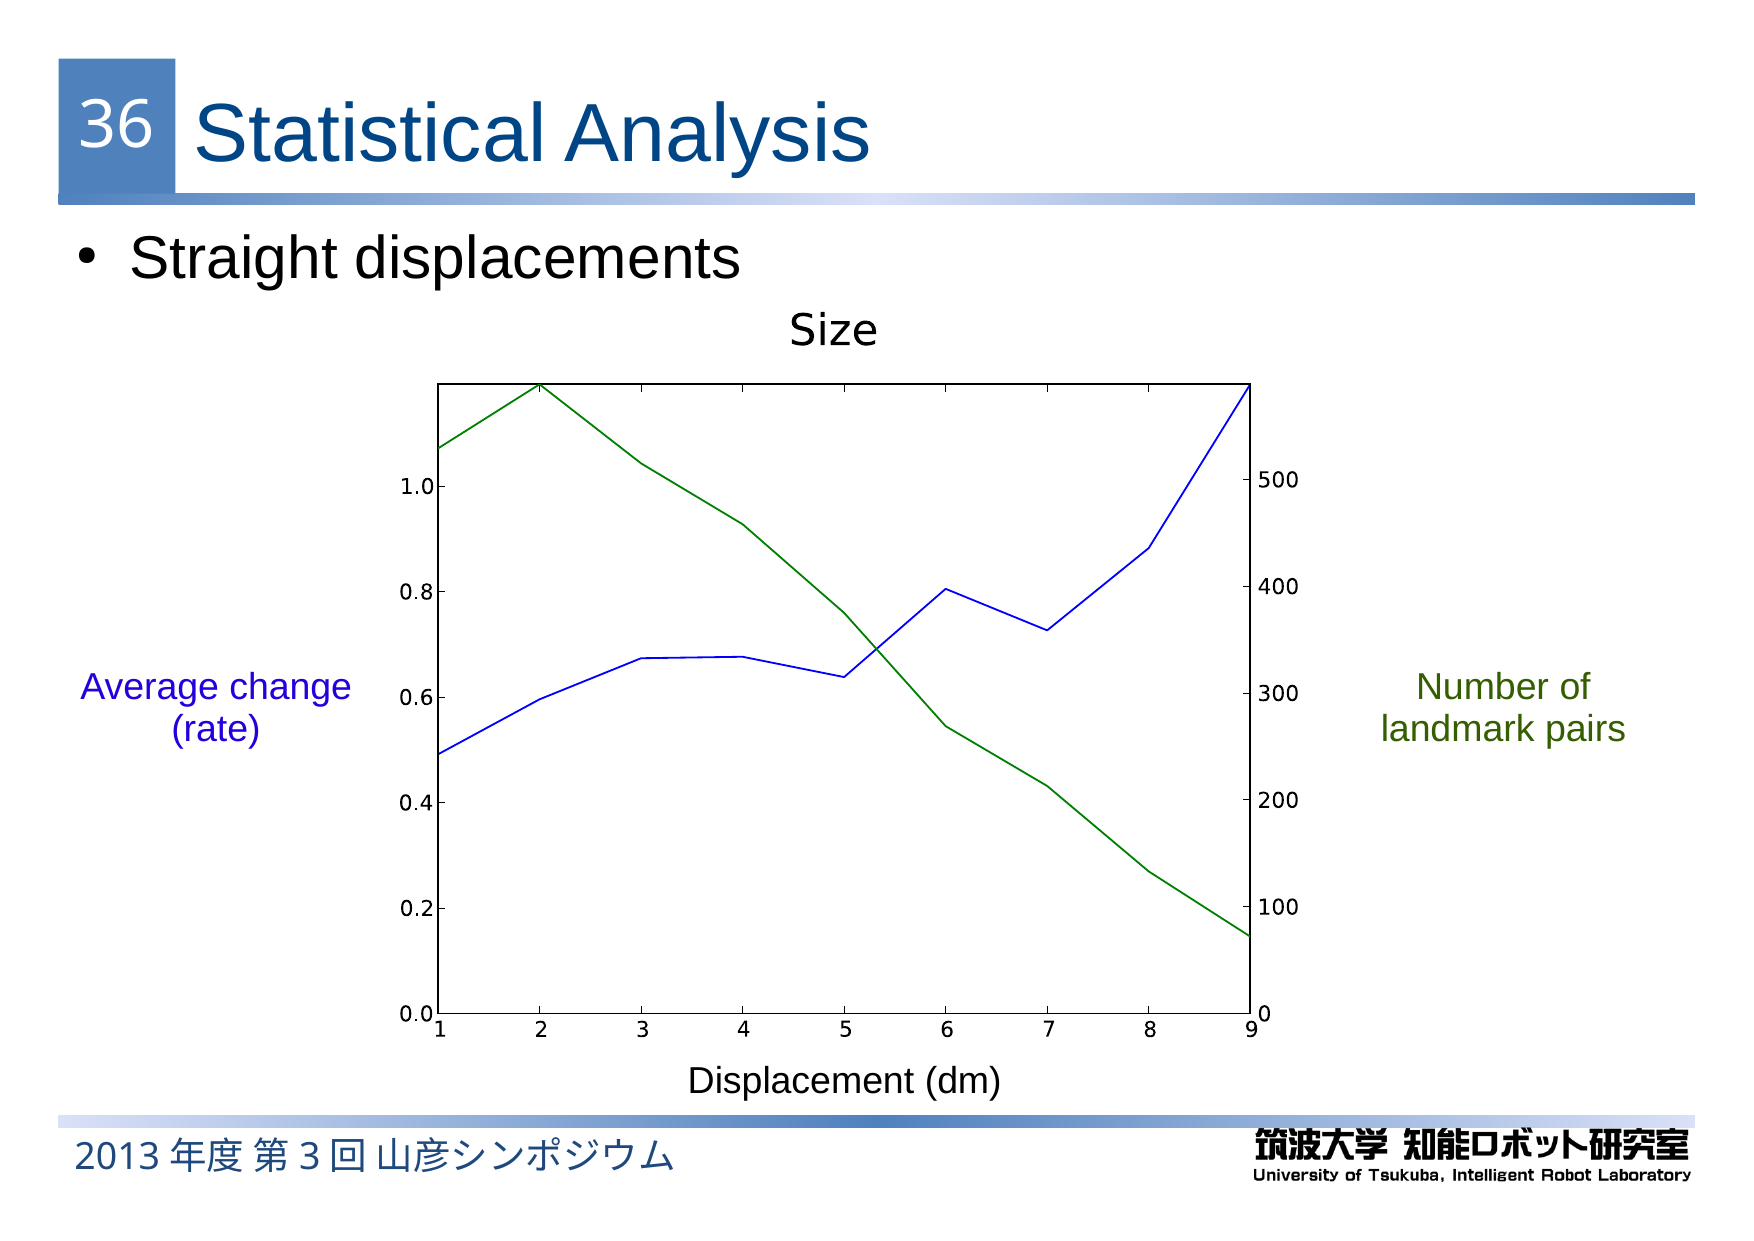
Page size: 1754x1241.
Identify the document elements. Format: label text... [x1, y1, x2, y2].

picture [385, 298, 1309, 1049]
text_box Average change (rate) [58, 658, 374, 758]
text_box Number of landmark pairs [1345, 658, 1661, 758]
list Straight displacements [58, 223, 1696, 876]
text_box Displacement (dm) [538, 1051, 1151, 1109]
picture [1252, 1127, 1691, 1182]
title Statistical Analysis [193, 61, 1651, 205]
